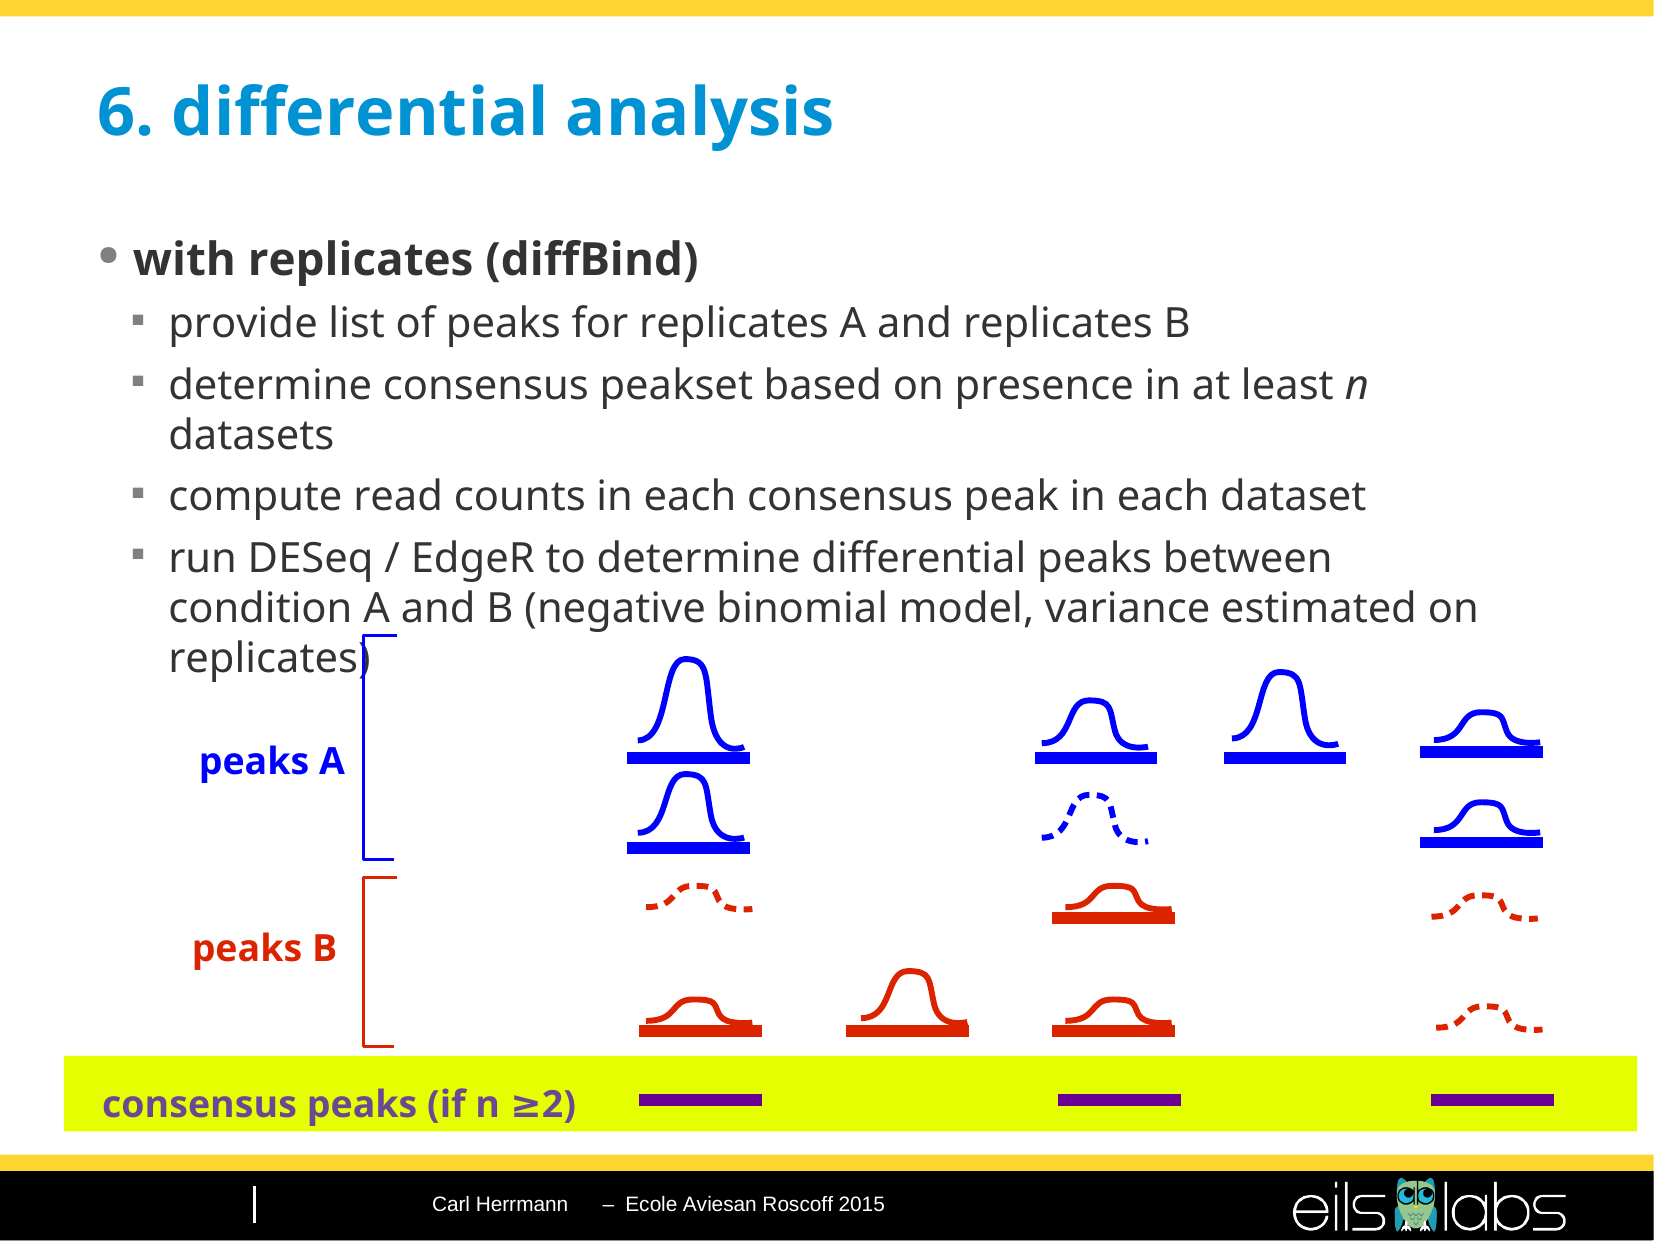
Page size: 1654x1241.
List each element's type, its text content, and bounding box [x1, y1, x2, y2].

picture [1292, 1177, 1566, 1232]
list with replicates (diffBind) provide list of peaks for replicates A and replicates B determine consensus peakset based on presence in at least n datasets compute read counts in each consensus peak in each dataset run DESeq / EdgeR to determine differential peaks between condition A and B (negative binomial model, variance estimated on replicates) [82, 222, 1538, 811]
text_box peaks B [177, 914, 353, 981]
text_box [63, 1055, 1638, 1132]
title 6. differential analysis [82, 61, 1571, 168]
text_box consensus peaks (if n ≥2) [87, 1070, 582, 1137]
text_box peaks A [184, 727, 361, 794]
